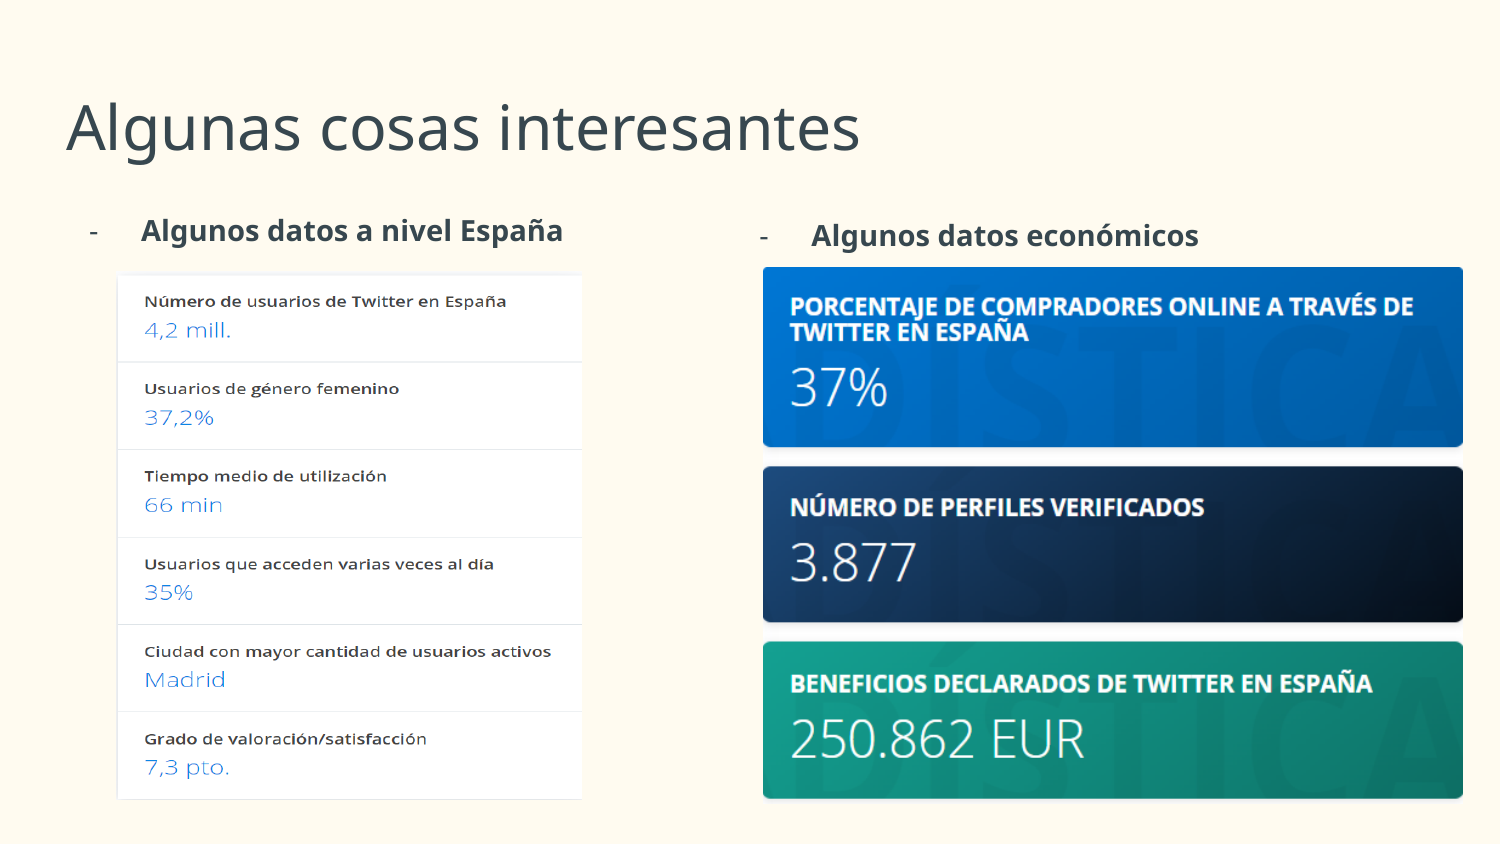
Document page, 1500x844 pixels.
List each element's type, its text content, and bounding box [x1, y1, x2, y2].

list Algunos datos a nivel España [51, 192, 708, 268]
picture [763, 267, 1463, 804]
list Algunos datos económicos [721, 197, 1420, 263]
title Algunas cosas interesantes [51, 72, 1449, 174]
picture [116, 271, 582, 800]
